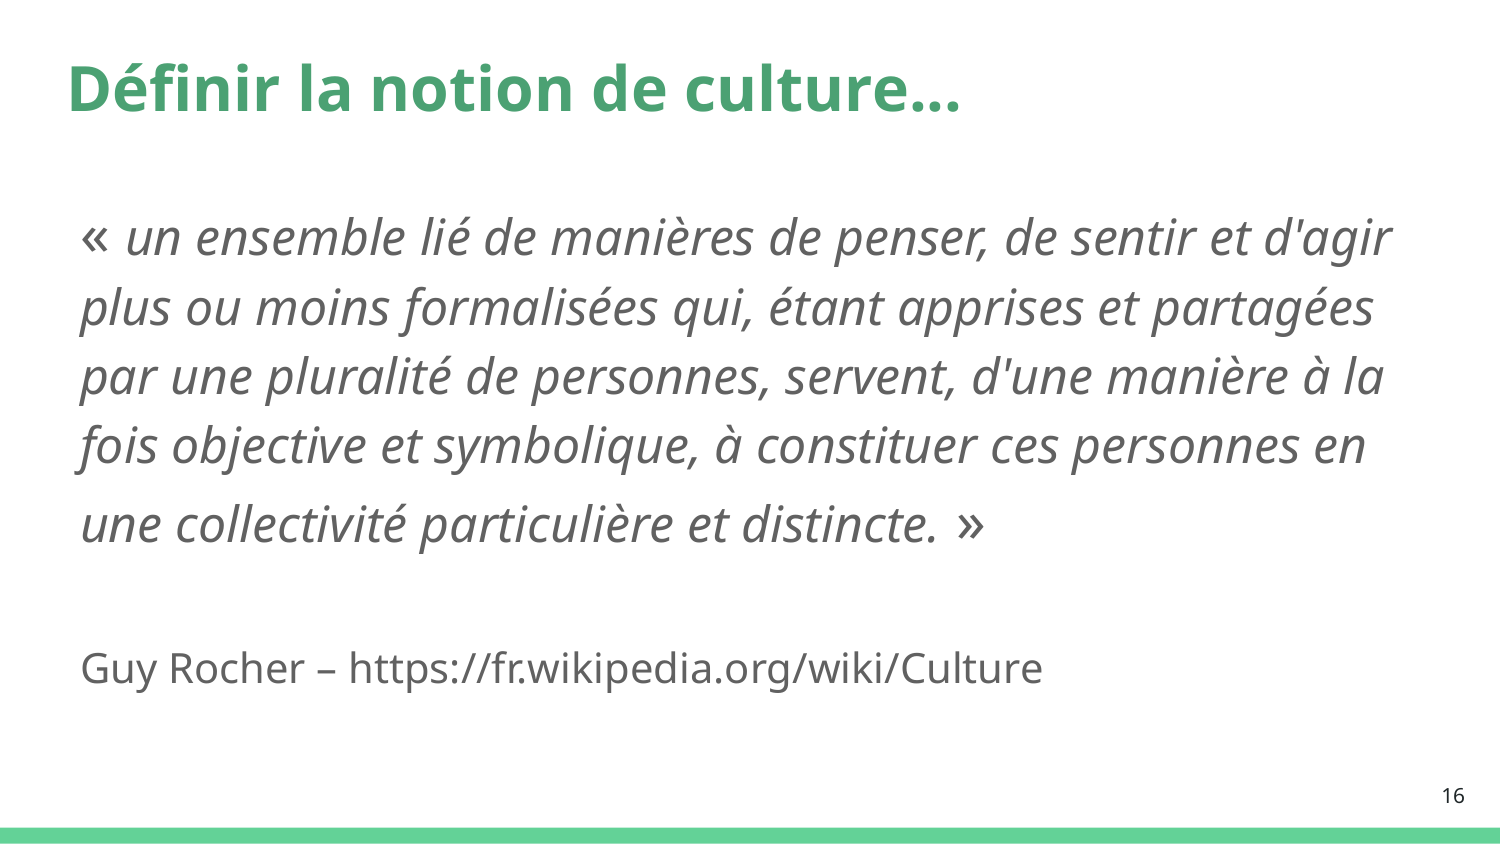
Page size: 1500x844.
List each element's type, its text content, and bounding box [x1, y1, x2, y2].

slide_number <numéro> [1389, 764, 1480, 830]
title Définir la notion de culture... [51, 23, 1449, 117]
list « un ensemble lié de manières de penser, de sentir et d'agir plus ou moins formalisées qui, étant apprises et partagées par une pluralité de personnes, servent, d'une manière à la fois objective et symbolique, à constituer ces personnes en une collectivité particulière et distincte. » Guy Rocher – https://fr.wikipedia.org/wiki/Culture [64, 171, 1465, 818]
